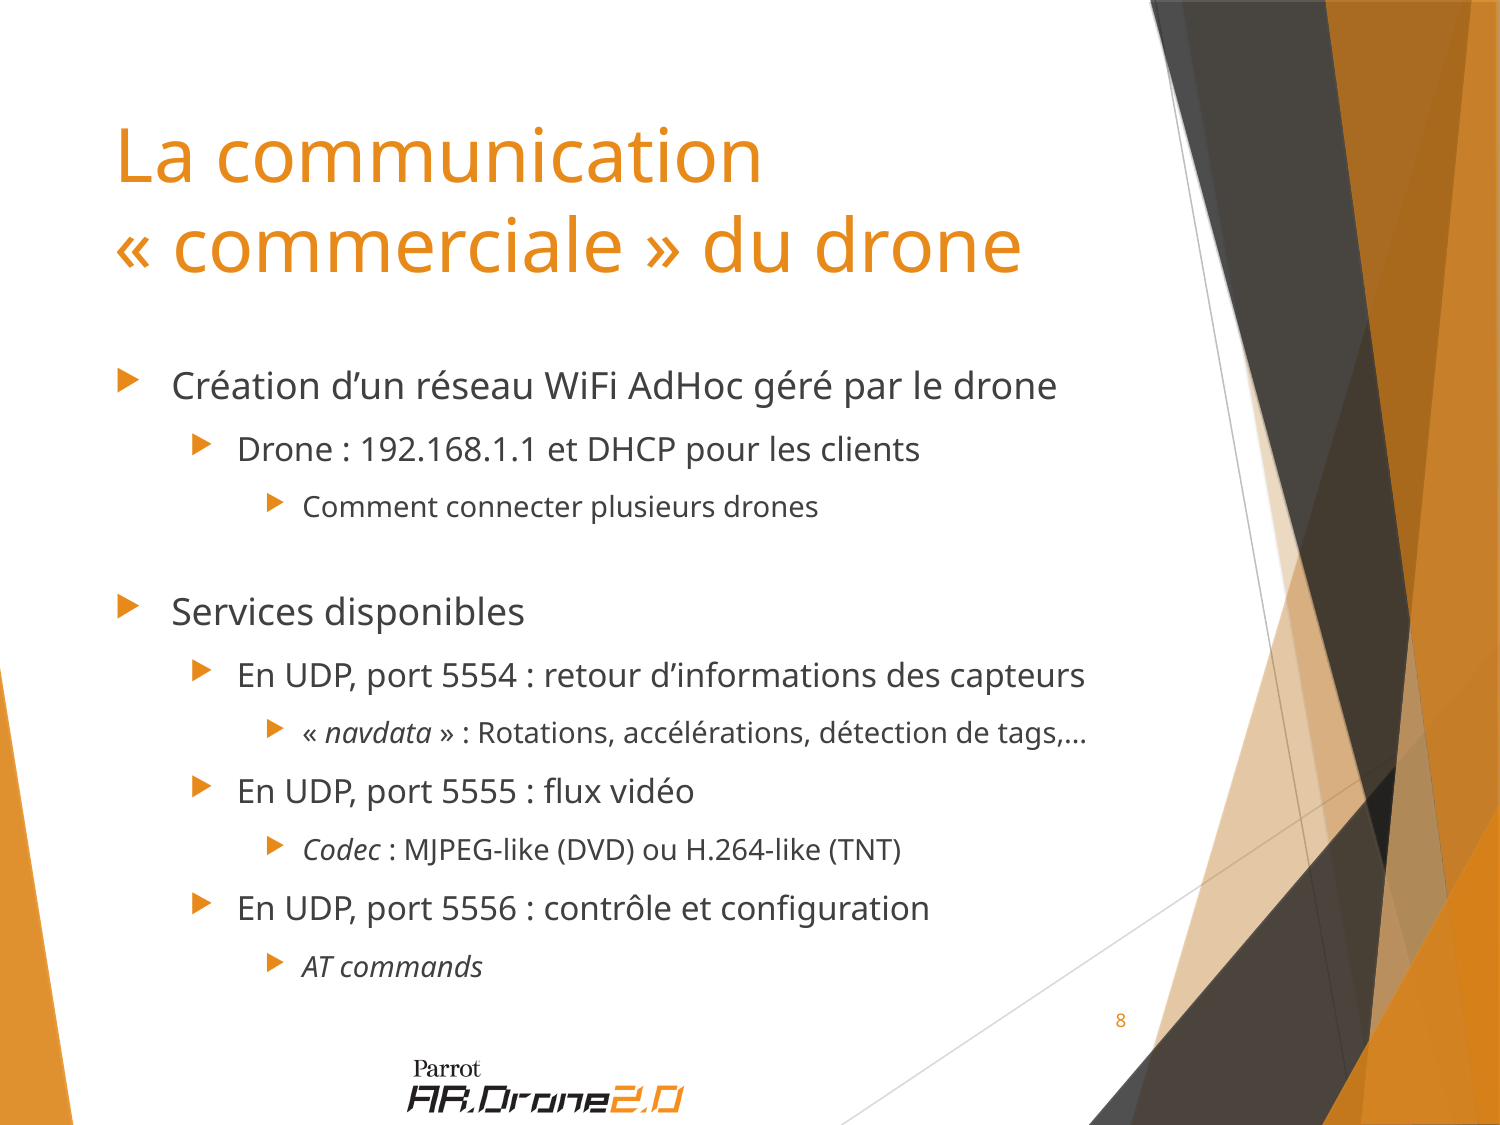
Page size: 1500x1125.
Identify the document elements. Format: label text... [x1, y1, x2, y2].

list Création d’un réseau WiFi AdHoc géré par le drone Drone : 192.168.1.1 et DHCP pour les clients Comment connecter plusieurs drones Services disponibles En UDP, port 5554 : retour d’informations des capteurs « navdata » : Rotations, accélérations, détection de tags,… En UDP, port 5555 : flux vidéo Codec : MJPEG-like (DVD) ou H.264-like (TNT) En UDP, port 5556 : contrôle et configuration AT commands [99, 354, 1142, 992]
slide_number <numéro> [1057, 991, 1142, 1051]
title La communication « commerciale » du drone [99, 99, 1142, 317]
picture [394, 1051, 690, 1125]
